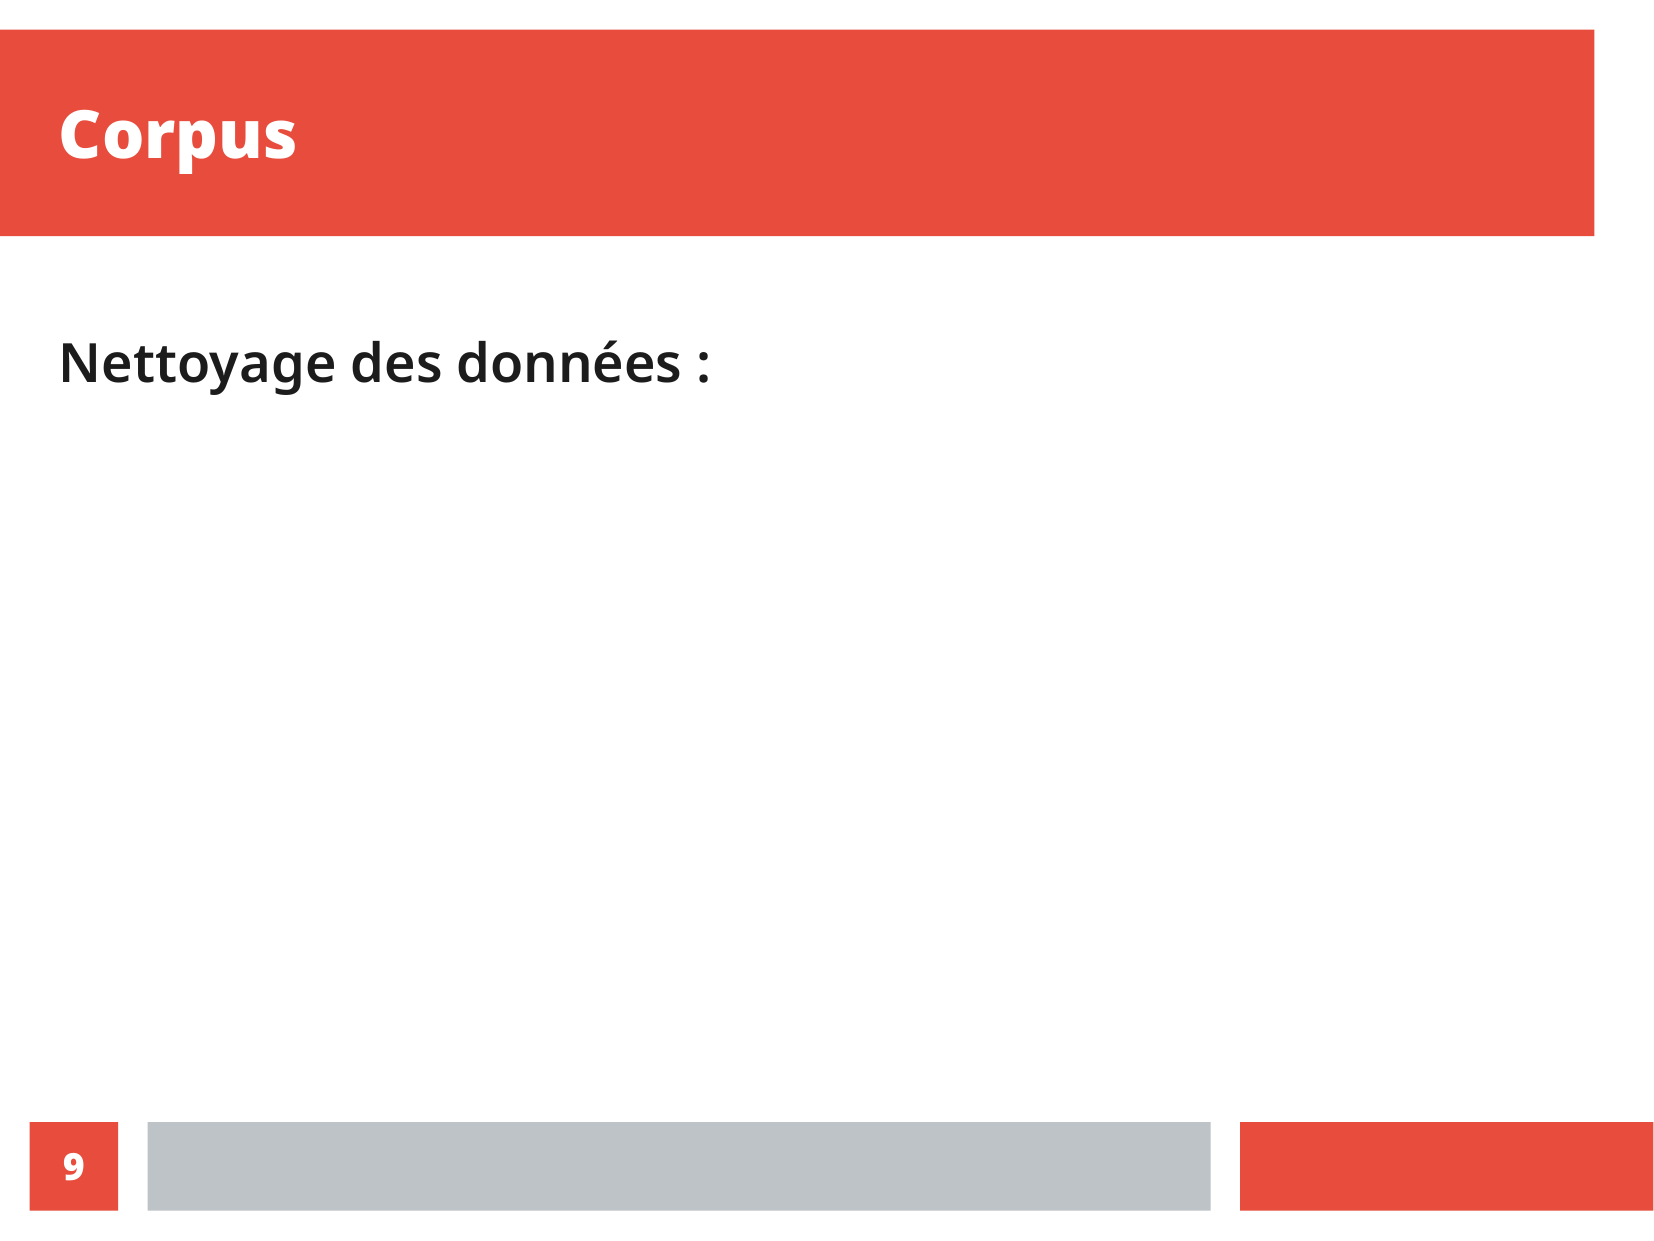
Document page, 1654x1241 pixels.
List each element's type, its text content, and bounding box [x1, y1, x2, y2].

title Corpus [59, 59, 1595, 207]
list Nettoyage des données : [59, 324, 1565, 1093]
